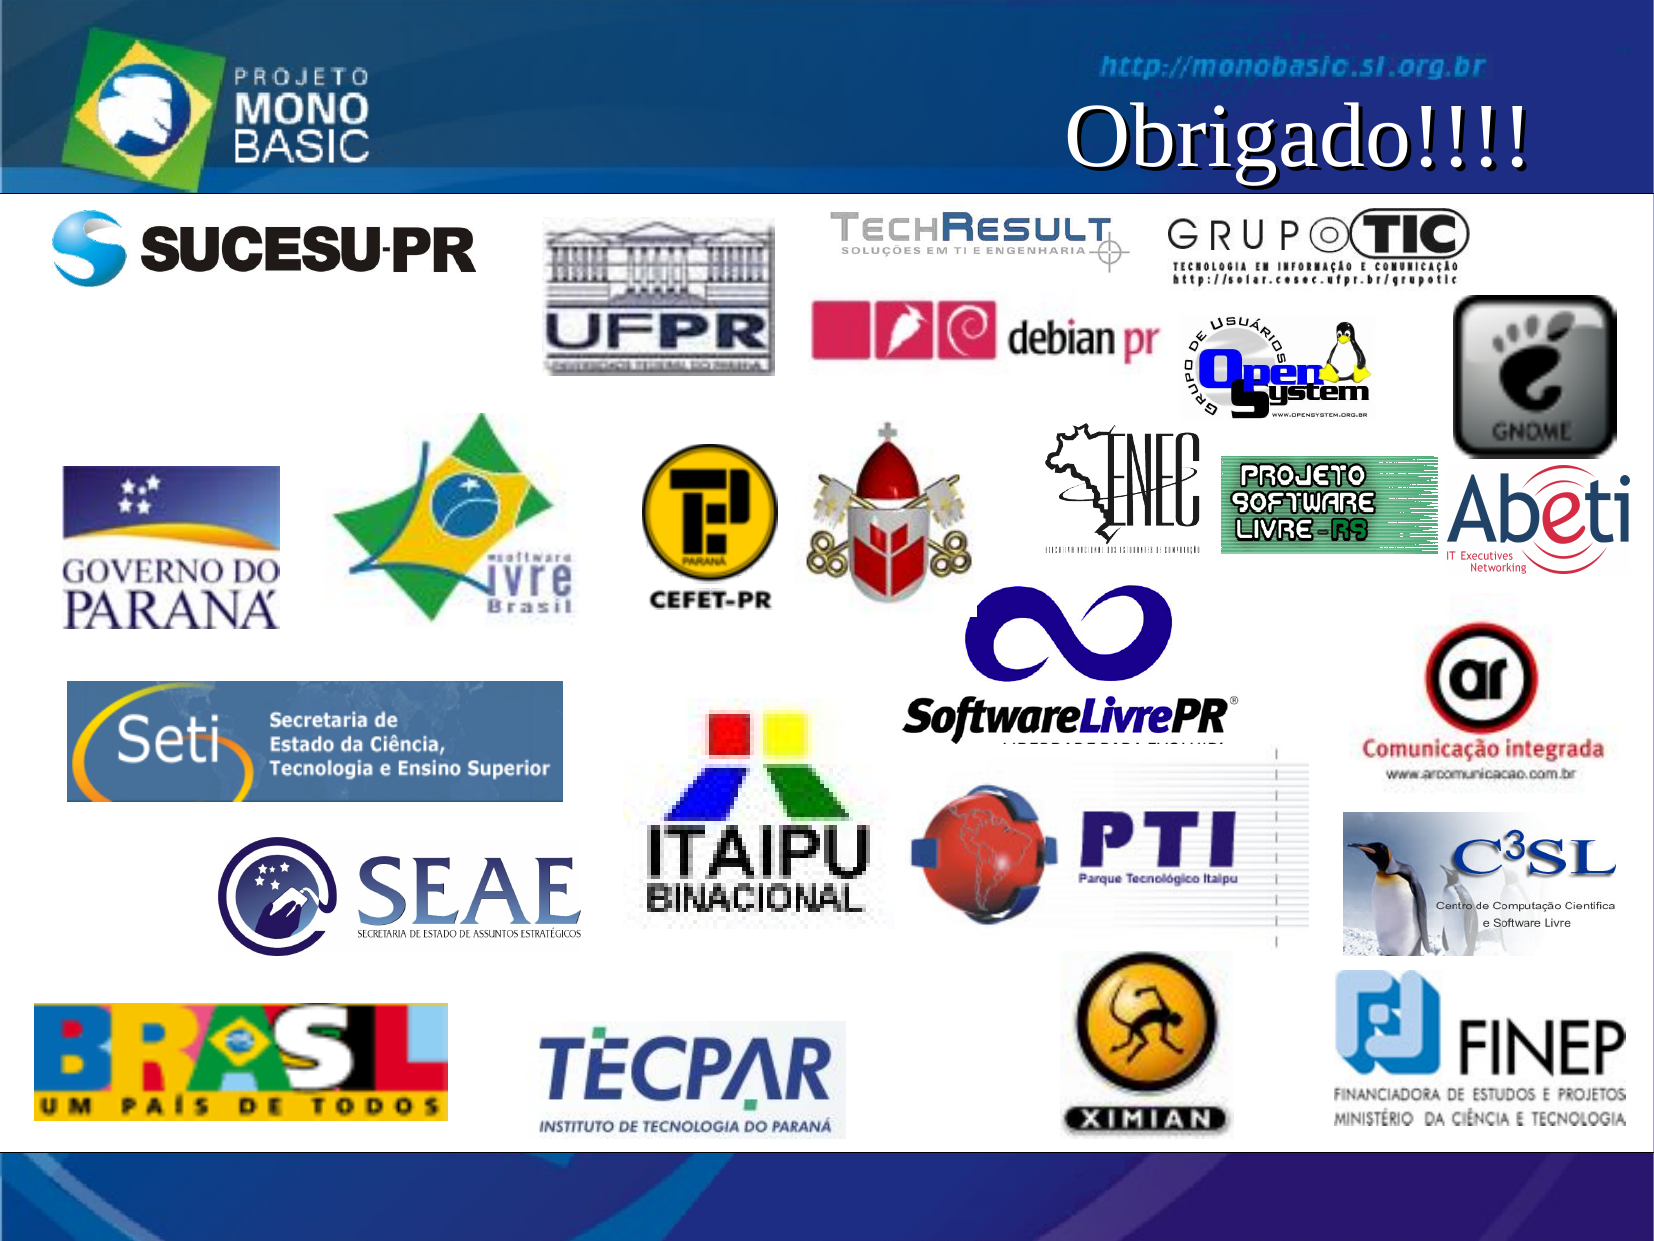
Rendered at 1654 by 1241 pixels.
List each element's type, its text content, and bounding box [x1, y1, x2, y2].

picture [623, 313, 1438, 1140]
picture [1453, 295, 1617, 459]
title Obrigado!!!! [121, 32, 1534, 240]
picture [808, 291, 1165, 375]
picture [824, 240, 1136, 278]
picture [62, 466, 280, 629]
picture [52, 210, 476, 287]
picture [527, 1021, 846, 1139]
picture [1446, 465, 1630, 574]
picture [325, 413, 579, 628]
picture [1334, 970, 1626, 1126]
picture [218, 837, 581, 956]
picture [34, 1003, 448, 1121]
picture [1349, 593, 1621, 802]
picture [1167, 240, 1476, 291]
text_box [0, 193, 1654, 1153]
picture [0, 1153, 1654, 1241]
picture [642, 444, 778, 610]
picture [542, 240, 775, 376]
picture [1343, 812, 1616, 956]
picture [0, 0, 1654, 193]
picture [67, 681, 563, 802]
